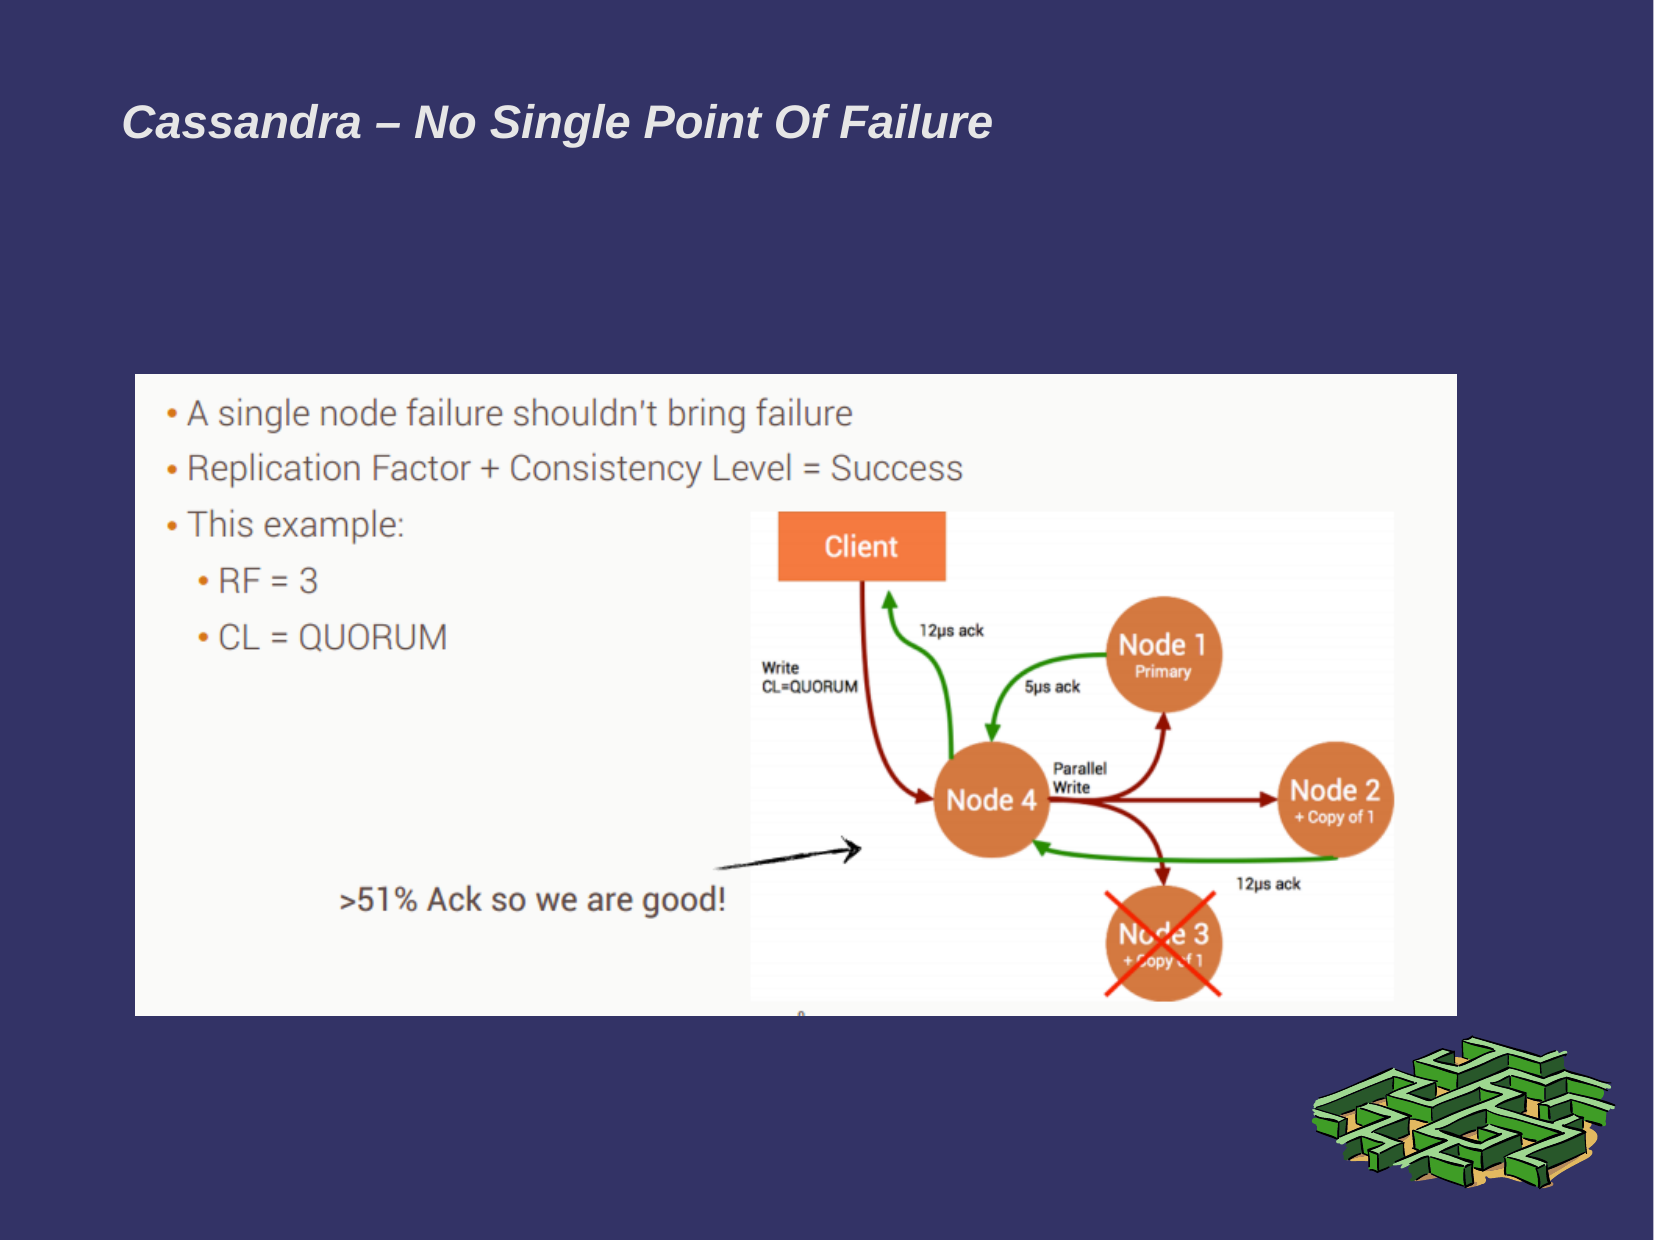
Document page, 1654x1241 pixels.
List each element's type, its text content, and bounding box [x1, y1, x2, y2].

picture [135, 374, 1457, 1016]
title Cassandra – No Single Point Of Failure [121, 19, 1534, 227]
